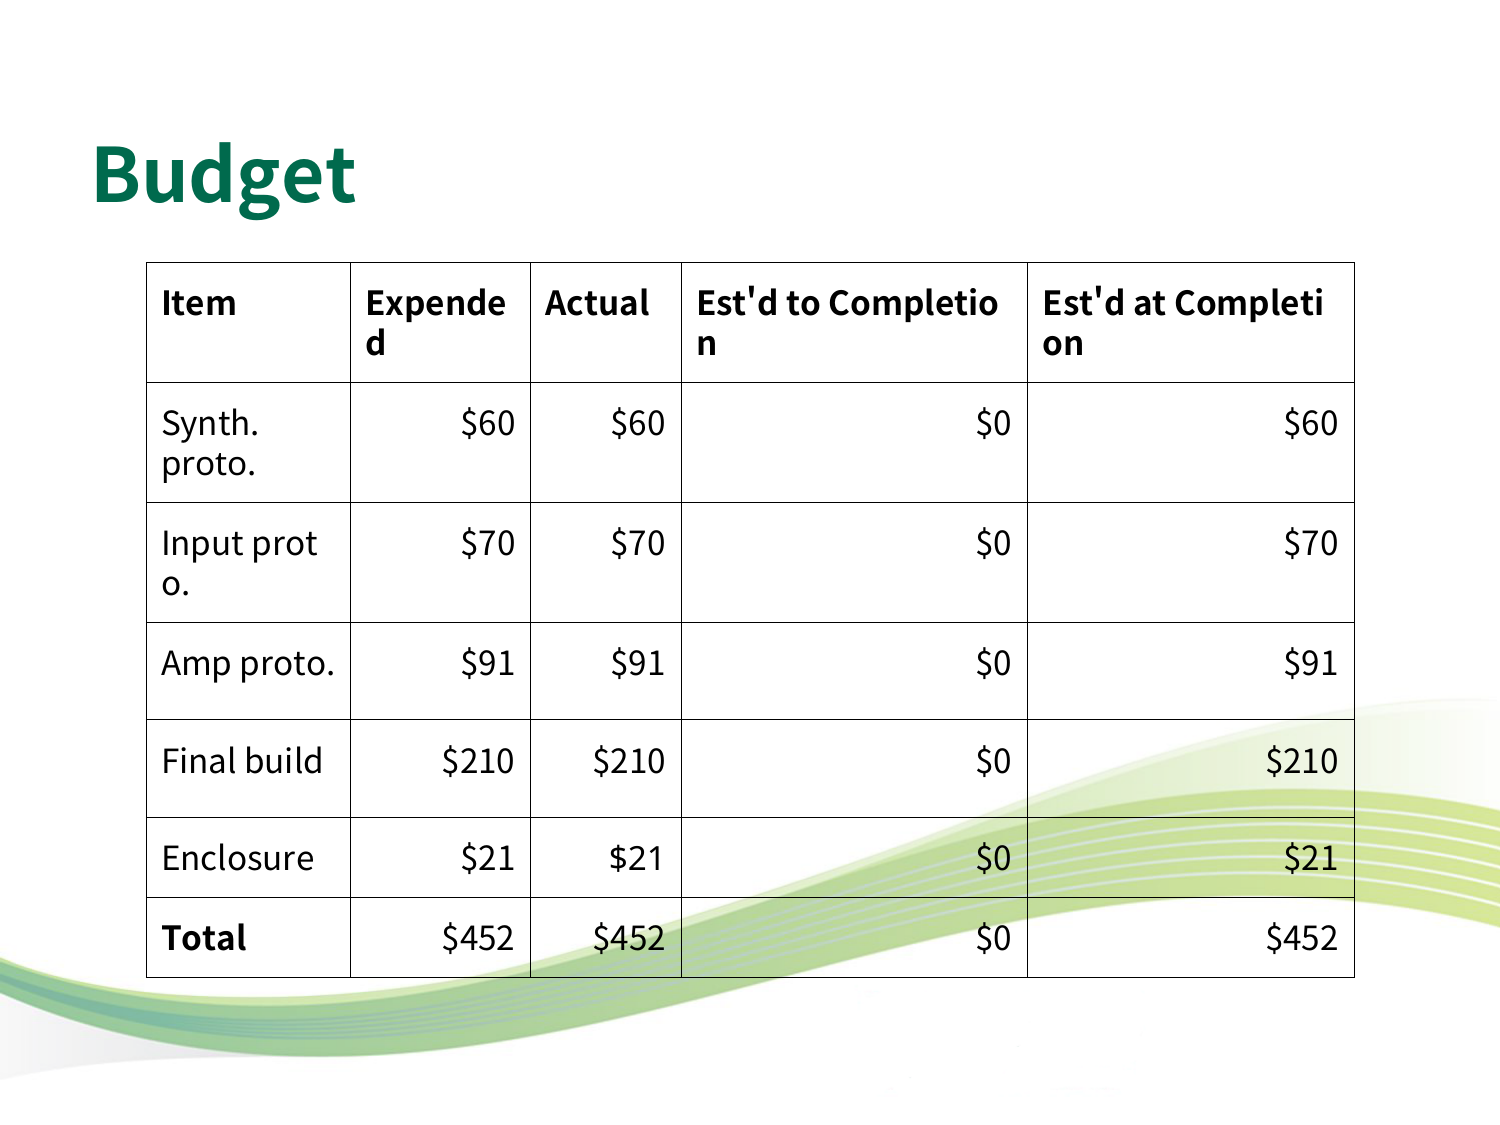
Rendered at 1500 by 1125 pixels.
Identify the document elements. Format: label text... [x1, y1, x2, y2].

table_header Item [147, 263, 350, 382]
table_cell $0 [682, 623, 1027, 719]
table_cell $60 [351, 383, 530, 502]
picture [0, 0, 1500, 1125]
table_cell $452 [1028, 898, 1354, 977]
table_header Est'd to Completion [682, 263, 1027, 382]
table_cell Input proto. [147, 503, 350, 622]
table_cell $210 [531, 720, 681, 817]
table_cell $70 [351, 503, 530, 622]
table_cell $91 [351, 623, 530, 719]
table_cell Synth. proto. [147, 383, 350, 502]
table_cell $21 [351, 818, 530, 897]
title Budget [75, 45, 1426, 233]
table_cell $0 [682, 818, 1027, 897]
table_cell $452 [351, 898, 530, 977]
table_cell $210 [1028, 720, 1354, 817]
table_cell $210 [351, 720, 530, 817]
table_header Actual [531, 263, 681, 382]
table_cell $21 [1028, 818, 1354, 897]
table_cell Enclosure [147, 818, 350, 897]
table_cell Total [147, 898, 350, 977]
table_header Est'd at Completion [1028, 263, 1354, 382]
table_header Expended [351, 263, 530, 382]
table_cell Final build [147, 720, 350, 817]
table_cell Amp proto. [147, 623, 350, 719]
table_cell $70 [531, 503, 681, 622]
table_cell $0 [682, 503, 1027, 622]
table_cell $0 [682, 383, 1027, 502]
table_cell $0 [682, 898, 1027, 977]
table_cell $60 [531, 383, 681, 502]
table_cell $91 [531, 623, 681, 719]
table_cell $60 [1028, 383, 1354, 502]
table_cell $0 [682, 720, 1027, 817]
table_cell $452 [531, 898, 681, 977]
table_cell $70 [1028, 503, 1354, 622]
table_cell $21 [531, 818, 681, 897]
table_cell $91 [1028, 623, 1354, 719]
